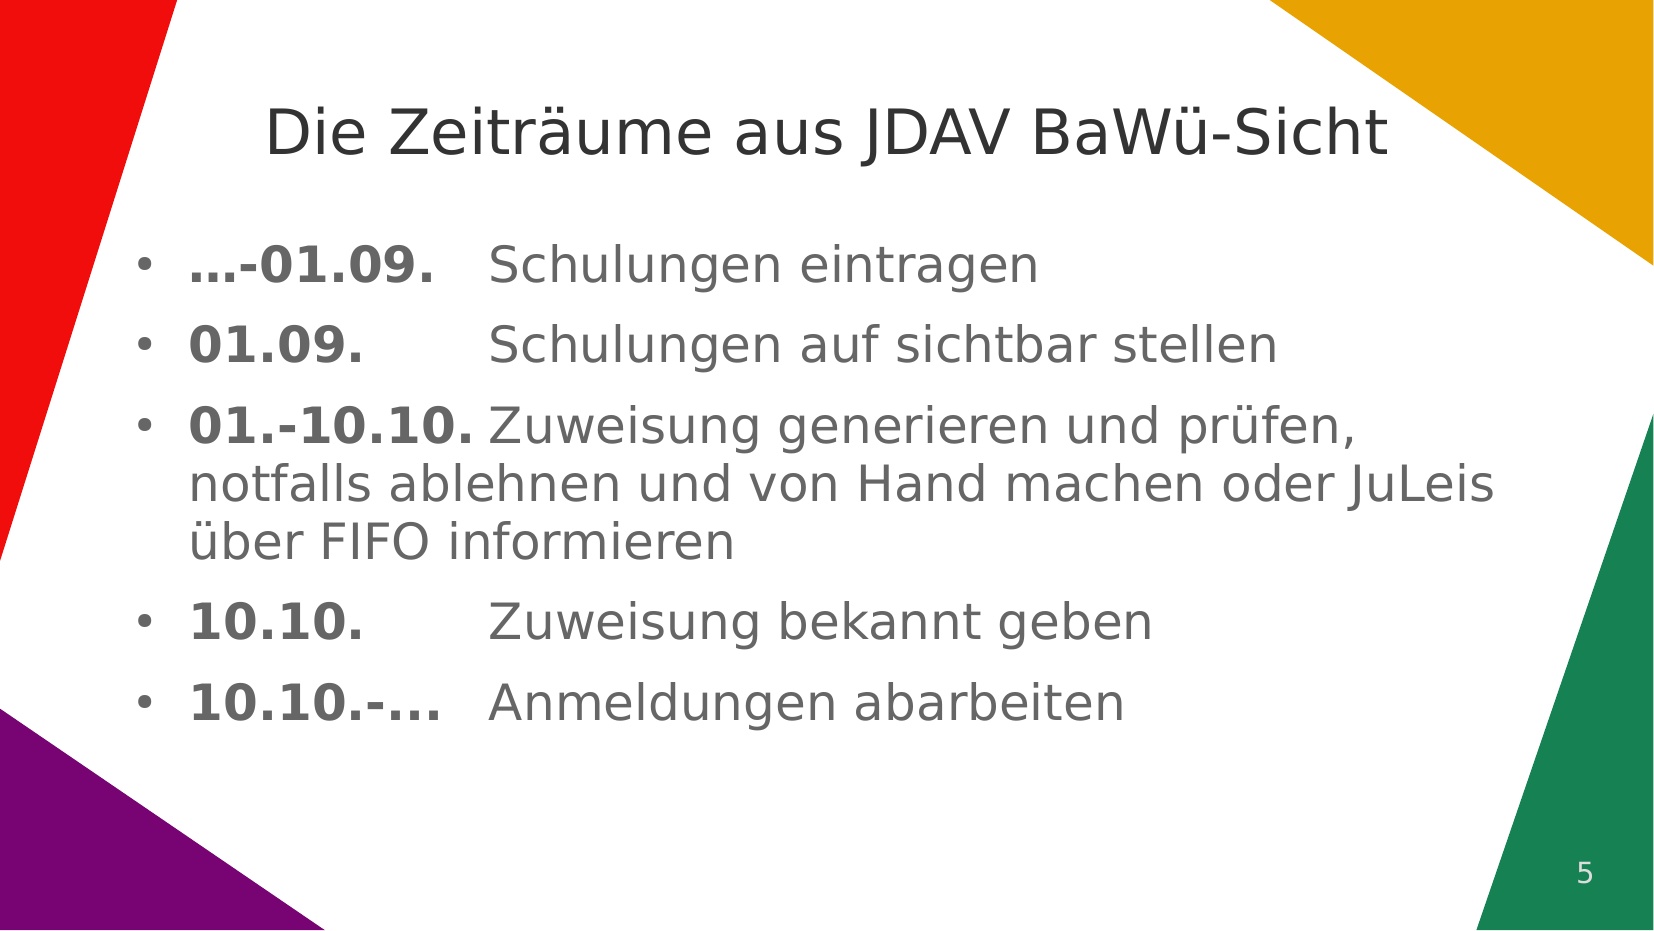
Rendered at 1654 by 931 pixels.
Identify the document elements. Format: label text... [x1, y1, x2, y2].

list …-01.09. Schulungen eintragen 01.09. Schulungen auf sichtbar stellen 01.-10.10. Zuweisung generieren und prüfen, notfalls ablehnen und von Hand machen oder JuLeis über FIFO informieren 10.10. Zuweisung bekannt geben 10.10.-... Anmeldungen abarbeiten [118, 236, 1536, 827]
title Die Zeiträume aus JDAV BaWü-Sicht [118, 59, 1536, 207]
